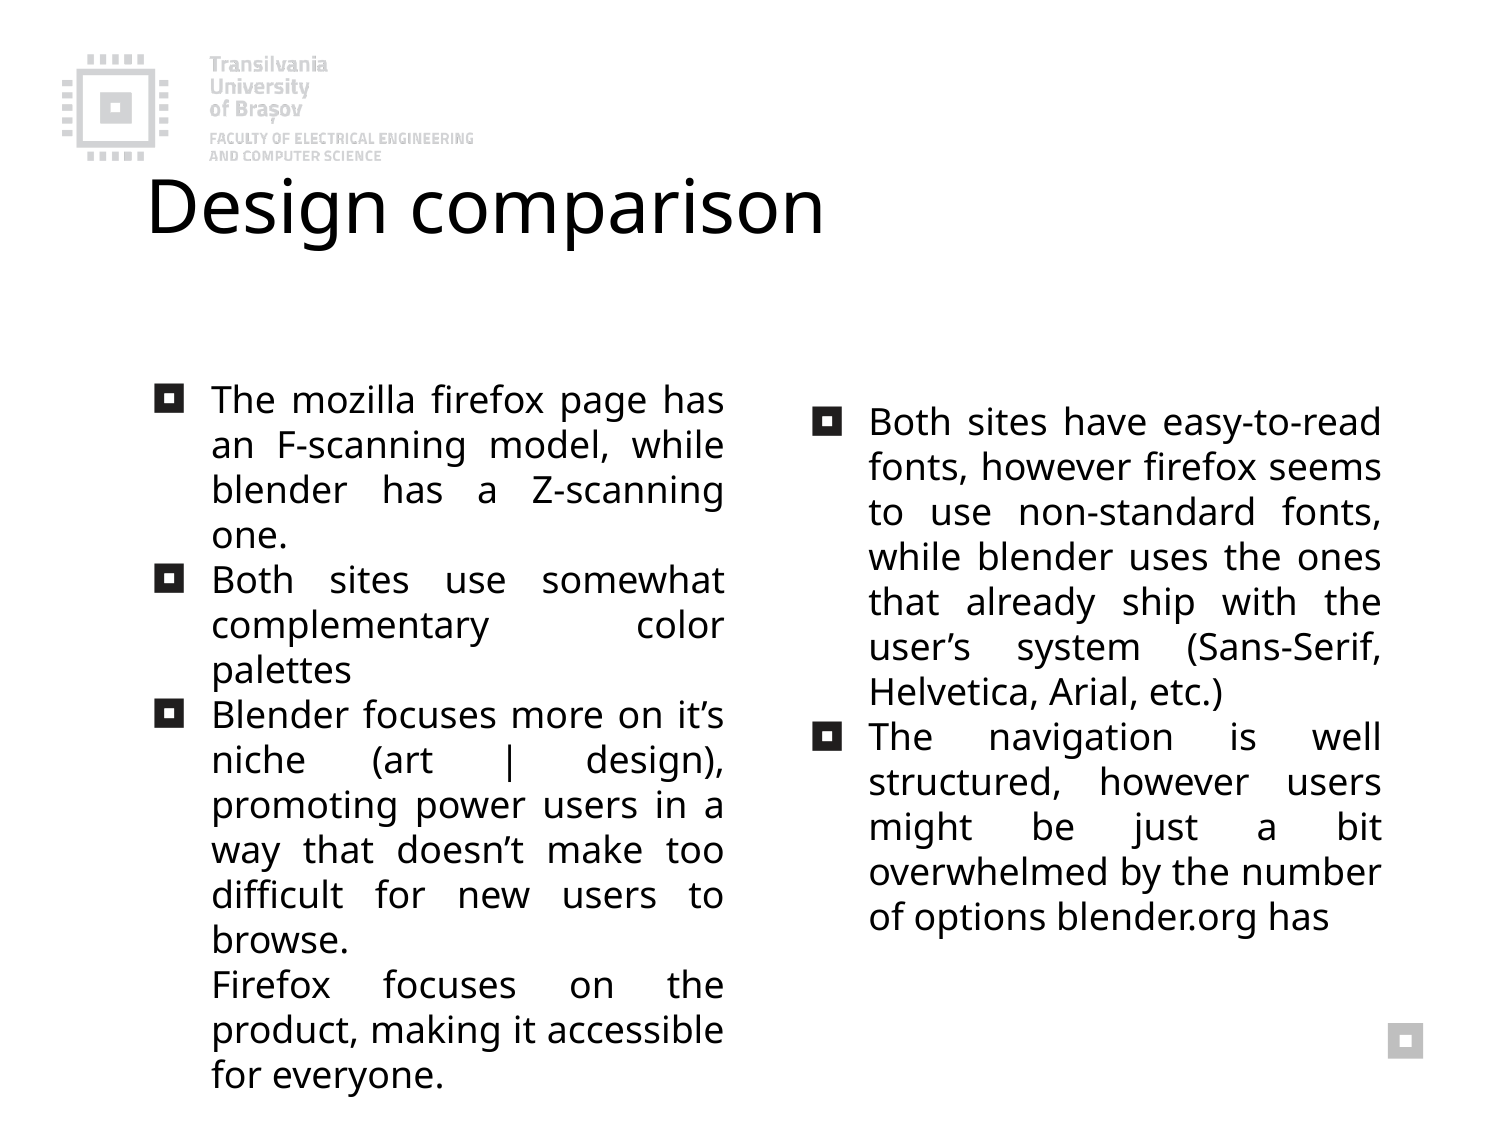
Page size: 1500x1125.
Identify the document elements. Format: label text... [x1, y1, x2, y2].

text_box [1387, 1023, 1424, 1059]
text_box Design comparison [130, 151, 1463, 256]
picture [62, 54, 473, 161]
picture [812, 721, 842, 751]
picture [812, 406, 842, 436]
text_box The mozilla firefox page has an F-scanning model, while blender has a Z-scanning one. Both sites use somewhat complementary color palettes Blender focuses more on it’s niche (art | design), promoting power users in a way that doesn’t make too difficult for new users to browse. Firefox focuses on the product, making it accessible for everyone. [139, 368, 740, 1104]
picture [154, 383, 184, 413]
picture [154, 698, 184, 728]
text_box Both sites have easy-to-read fonts, however firefox seems to use non-standard fonts, while blender uses the ones that already ship with the user’s system (Sans-Serif, Helvetica, Arial, etc.) The navigation is well structured, however users might be just a bit overwhelmed by the number of options blender.org has [797, 390, 1398, 946]
picture [154, 563, 184, 593]
